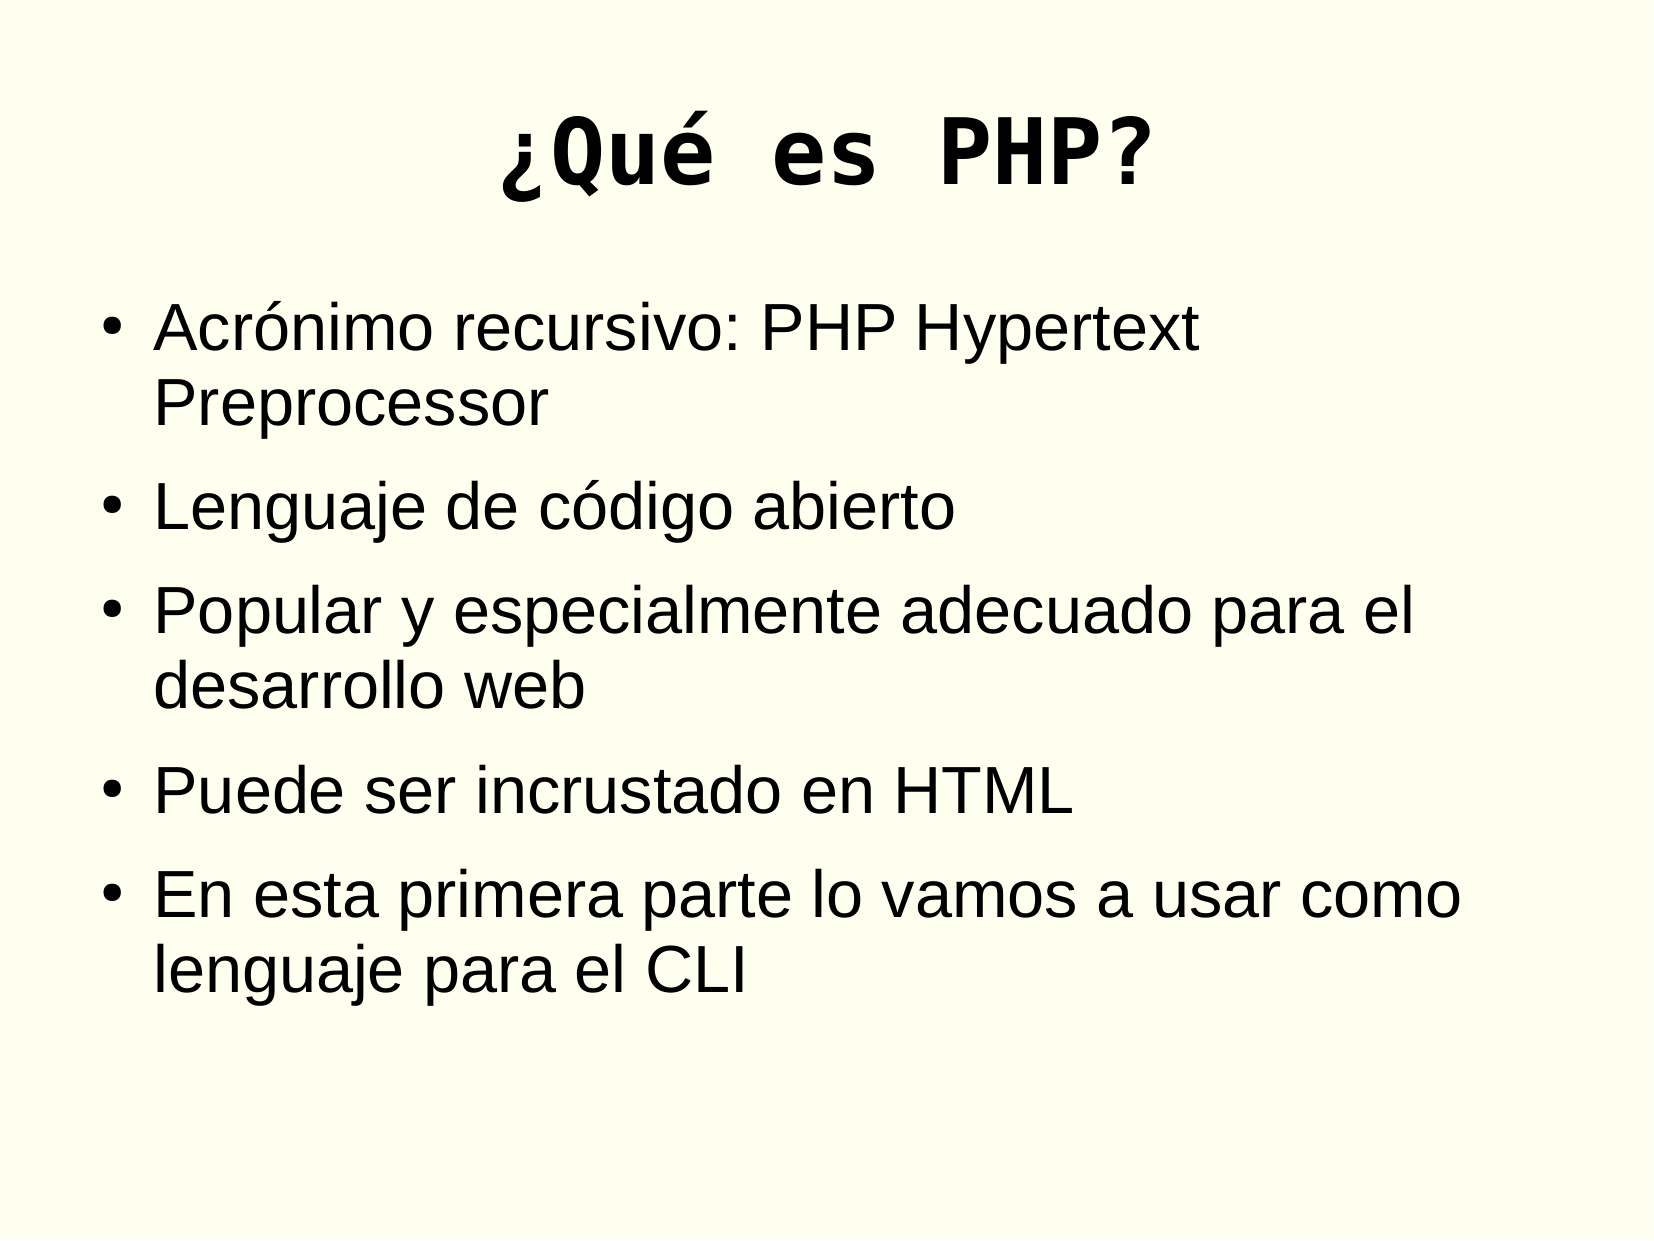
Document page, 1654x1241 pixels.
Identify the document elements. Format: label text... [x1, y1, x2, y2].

title ¿Qué es PHP? [82, 49, 1571, 257]
list Acrónimo recursivo: PHP Hypertext Preprocessor Lenguaje de código abierto Popular y especialmente adecuado para el desarrollo web Puede ser incrustado en HTML En esta primera parte lo vamos a usar como lenguaje para el CLI [82, 290, 1571, 1010]
